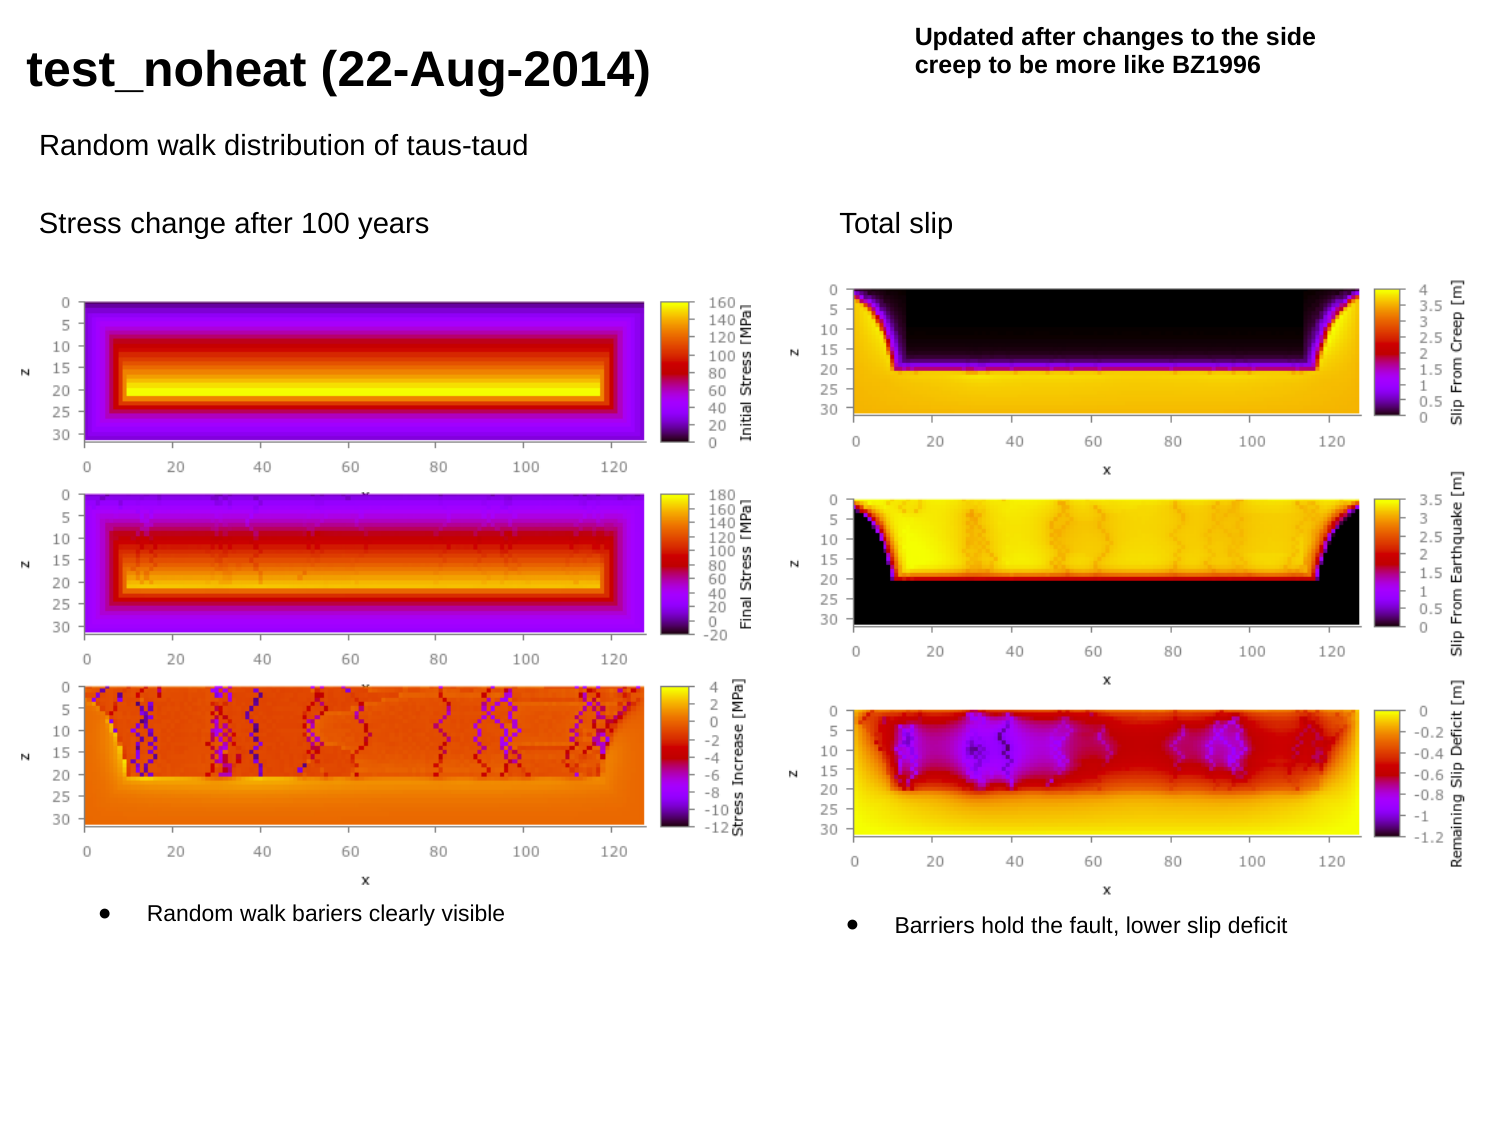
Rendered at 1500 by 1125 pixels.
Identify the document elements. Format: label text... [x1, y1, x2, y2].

title test_noheat (22-Aug-2014) [11, 19, 1086, 112]
text_box Updated after changes to the side creep to be more like BZ1996 [900, 15, 1366, 95]
text_box Barriers hold the fault, lower slip deficit [804, 901, 1448, 1101]
text_box Random walk bariers clearly visible [56, 889, 700, 1055]
list Random walk distribution of taus-taud [24, 111, 1425, 185]
picture [0, 284, 751, 889]
text_box Stress change after 100 years [24, 189, 466, 244]
text_box Total slip [824, 189, 1267, 244]
picture [780, 278, 1471, 901]
